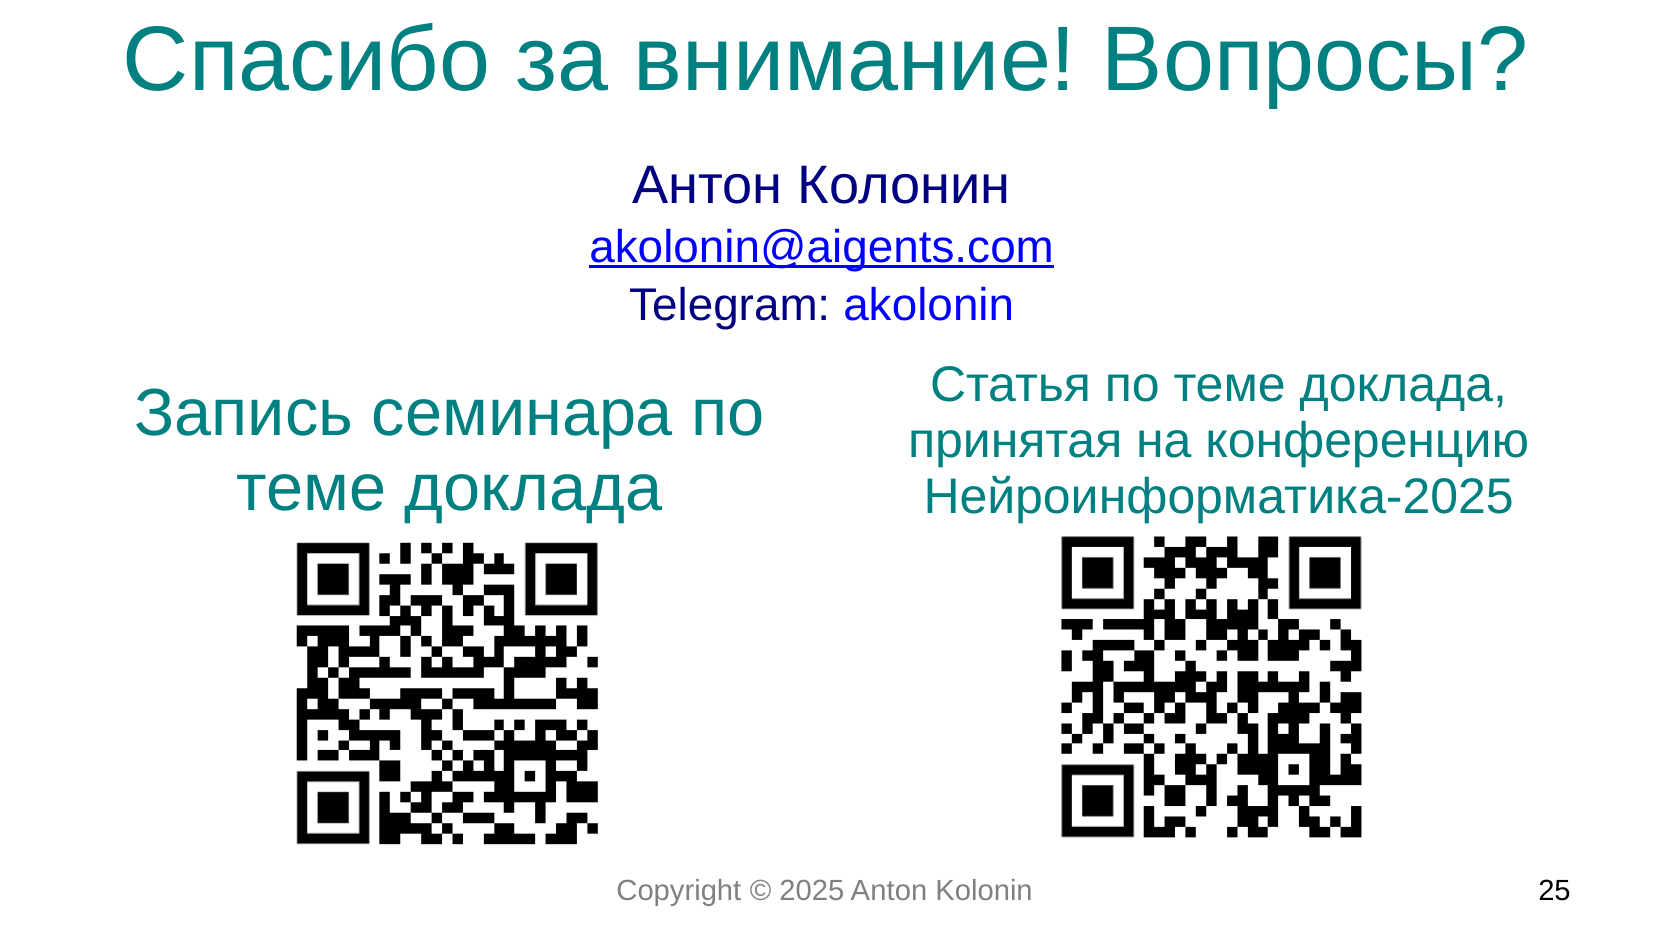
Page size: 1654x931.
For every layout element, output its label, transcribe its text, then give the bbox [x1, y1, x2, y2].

picture [279, 543, 624, 863]
text_box Антон Колонин akolonin@aigents.com Telegram: akolonin [256, 151, 1388, 382]
text_box Запись семинара по теме доклада [112, 367, 788, 543]
text_box Спасибо за внимание! Вопросы? [0, 0, 1654, 151]
text_box Статья по теме доклада, принятая на конференцию Нейроинформатика-2025 [825, 349, 1613, 663]
picture [1050, 524, 1375, 852]
